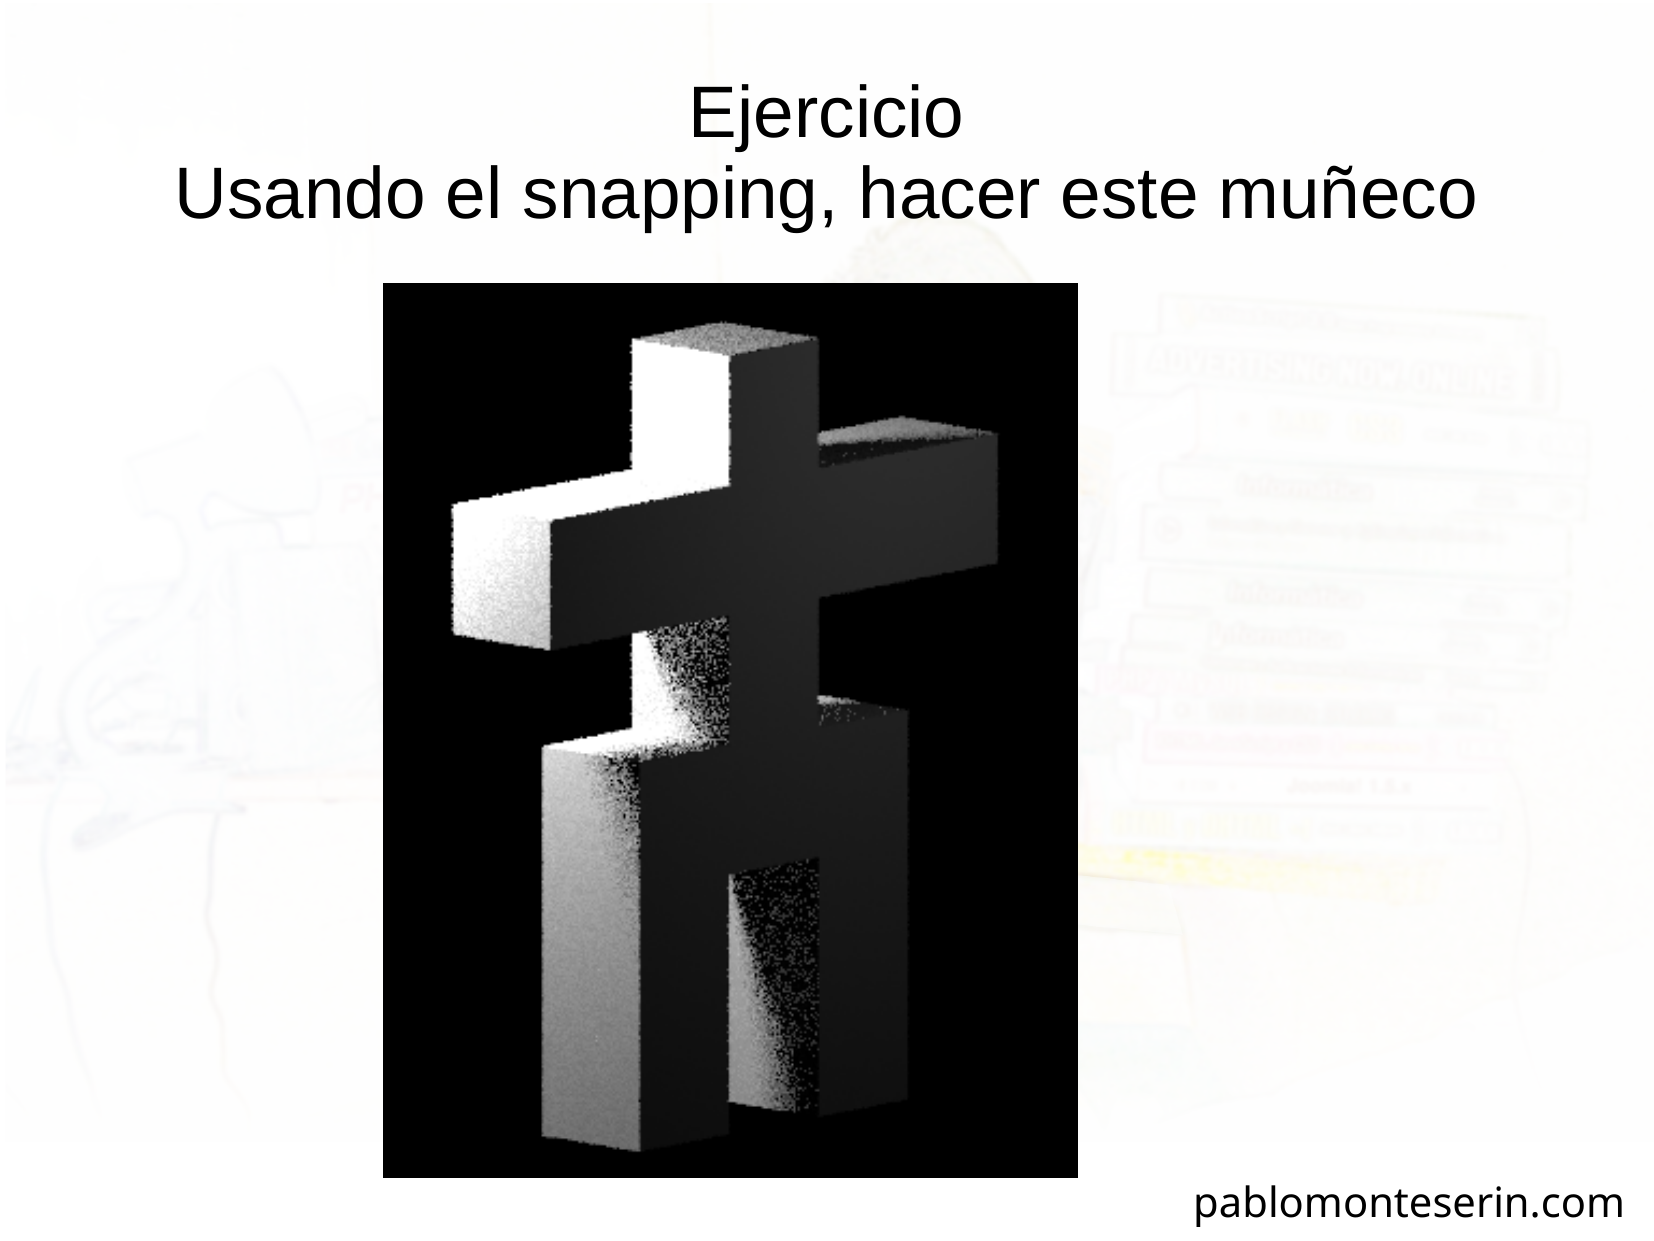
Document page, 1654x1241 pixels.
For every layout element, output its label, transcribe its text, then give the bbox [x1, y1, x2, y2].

picture [5, 3, 1654, 1241]
title Ejercicio Usando el snapping, hacer este muñeco [82, 56, 1571, 250]
